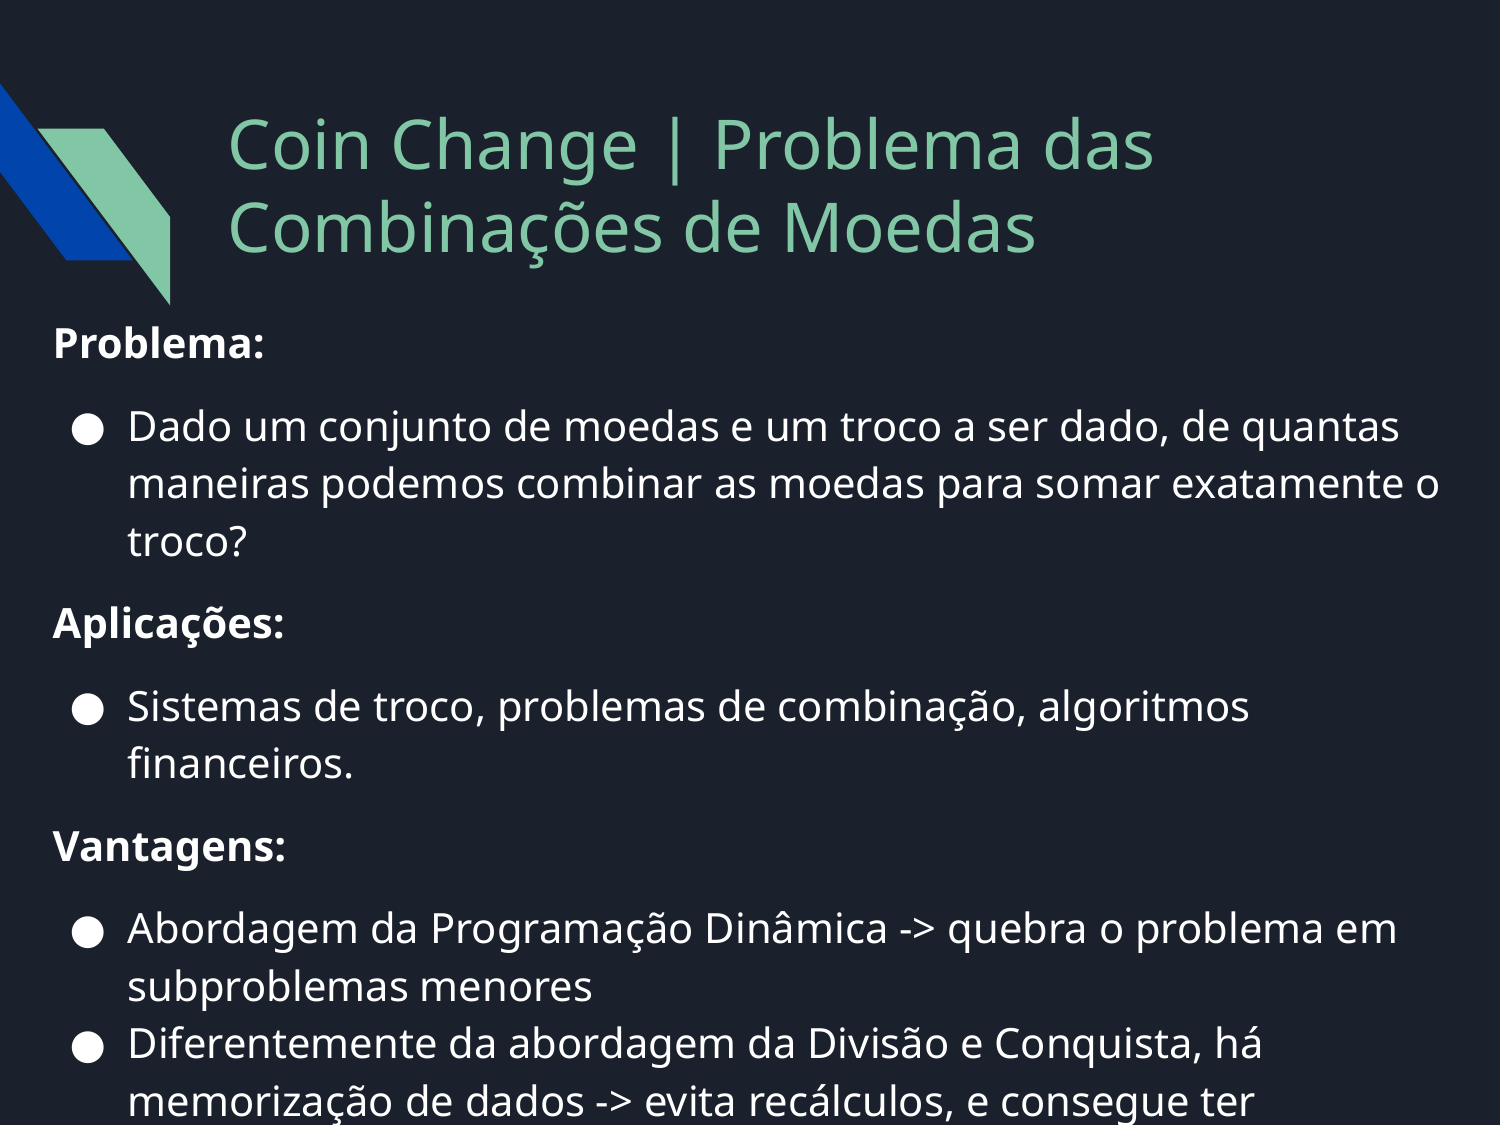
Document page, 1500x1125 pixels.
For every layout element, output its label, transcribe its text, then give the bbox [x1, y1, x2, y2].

title Coin Change | Problema das Combinações de Moedas [212, 86, 1368, 287]
list Problema: Dado um conjunto de moedas e um troco a ser dado, de quantas maneiras podemos combinar as moedas para somar exatamente o troco? Aplicações: Sistemas de troco, problemas de combinação, algoritmos financeiros. Vantagens: Abordagem da Programação Dinâmica -> quebra o problema em subproblemas menores Diferentemente da abordagem da Divisão e Conquista, há memorização de dados -> evita recálculos, e consegue ter eficiência O(n × m) [37, 294, 1457, 1090]
